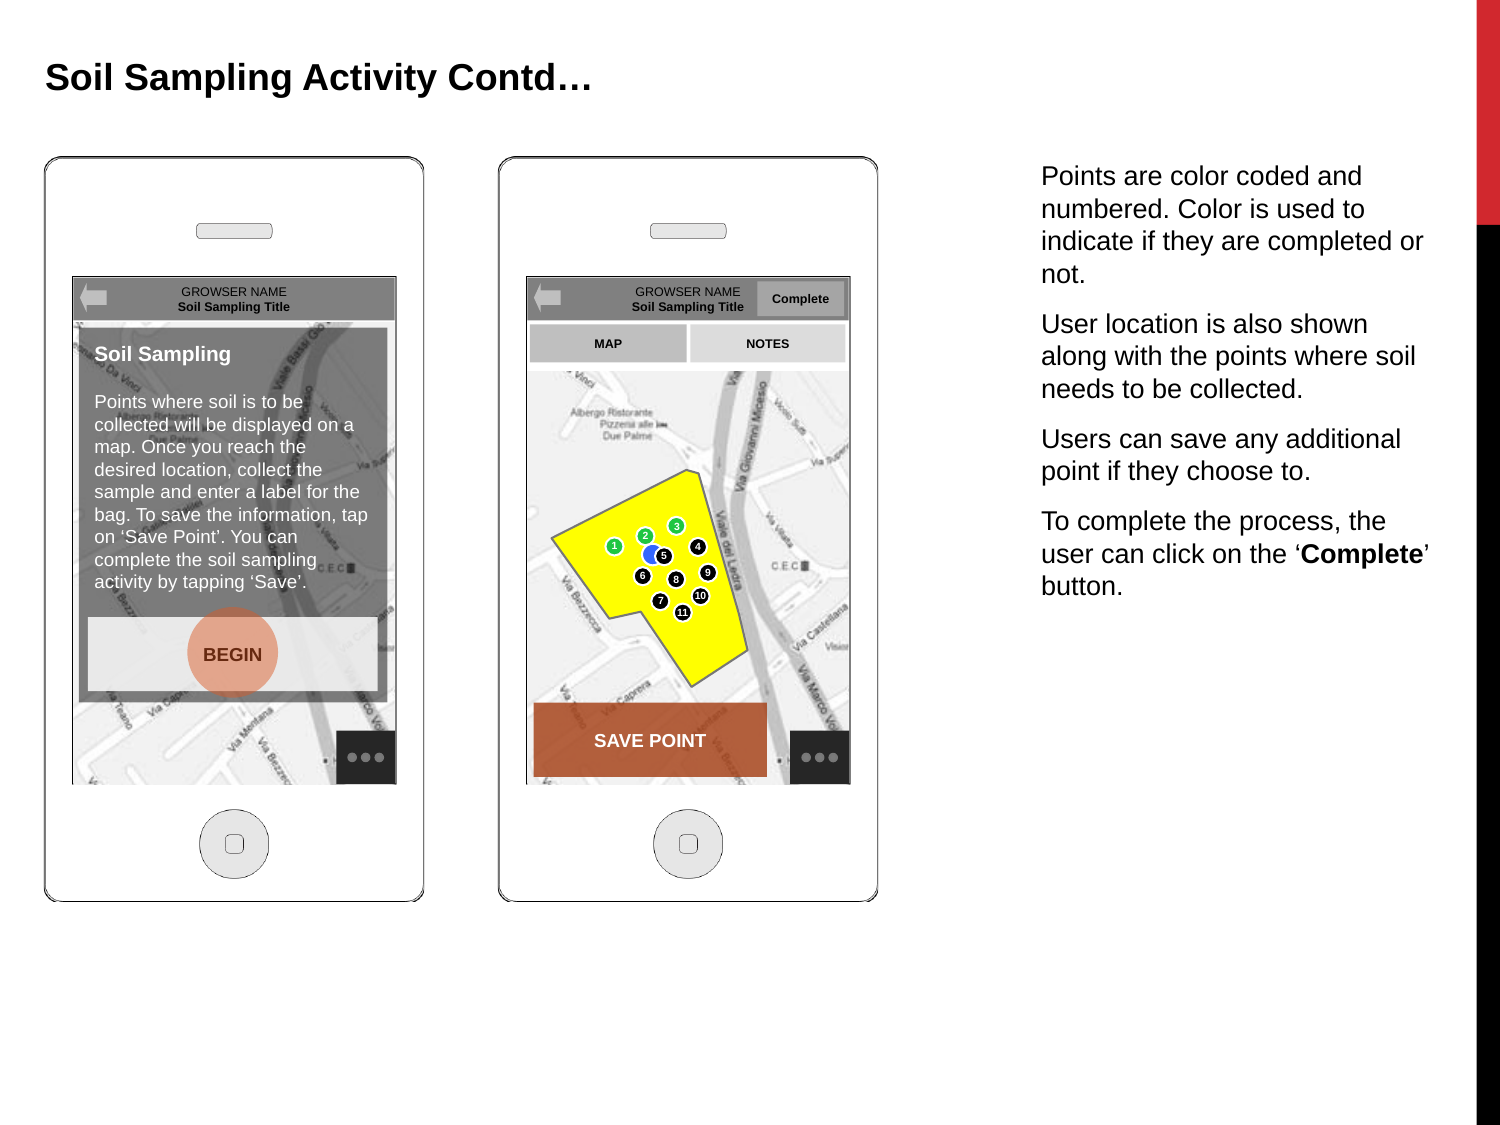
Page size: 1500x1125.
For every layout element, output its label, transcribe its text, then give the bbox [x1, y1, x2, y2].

text_box 10 [694, 589, 707, 602]
text_box 1 [596, 532, 633, 560]
text_box BEGIN [257, 617, 378, 692]
text_box GROWSER NAME Soil Sampling Title [73, 277, 395, 321]
picture [43, 155, 425, 902]
text_box [790, 730, 850, 785]
text_box 3 [674, 519, 681, 533]
text_box Complete [757, 281, 845, 317]
text_box 9 [705, 565, 712, 579]
text_box GROWSER NAME Soil Sampling Title [527, 277, 849, 321]
text_box 11 [677, 605, 689, 619]
text_box [533, 283, 561, 313]
text_box [79, 283, 107, 313]
text_box NOTES [690, 324, 846, 363]
text_box 2 [642, 529, 649, 542]
picture [497, 155, 879, 902]
text_box SAVE POINT [533, 702, 767, 777]
text_box BEGIN [87, 617, 209, 692]
text_box 8 [673, 572, 680, 586]
text_box 4 [694, 540, 701, 553]
text_box MAP [529, 324, 687, 363]
text_box Soil Sampling Activity Contd… [34, 47, 606, 104]
text_box [336, 730, 396, 785]
text_box Soil Sampling Points where soil is to be collected will be displayed on a map. Once you reach the desired location, collect the sample and enter a label for the bag. To save the information, tap on ‘Save Point’. You can complete the soil sampling activity by tapping ‘Save’. [79, 332, 383, 601]
text_box 7 [658, 594, 664, 607]
text_box 6 [639, 569, 646, 582]
text_box Points are color coded and numbered. Color is used to indicate if they are completed or not. User location is also shown along with the points where soil needs to be collected. Users can save any additional point if they choose to. To complete the process, the user can click on the ‘Complete’ button. [1030, 153, 1448, 1097]
text_box [78, 327, 388, 703]
text_box [551, 469, 748, 687]
text_box 5 [661, 548, 667, 562]
